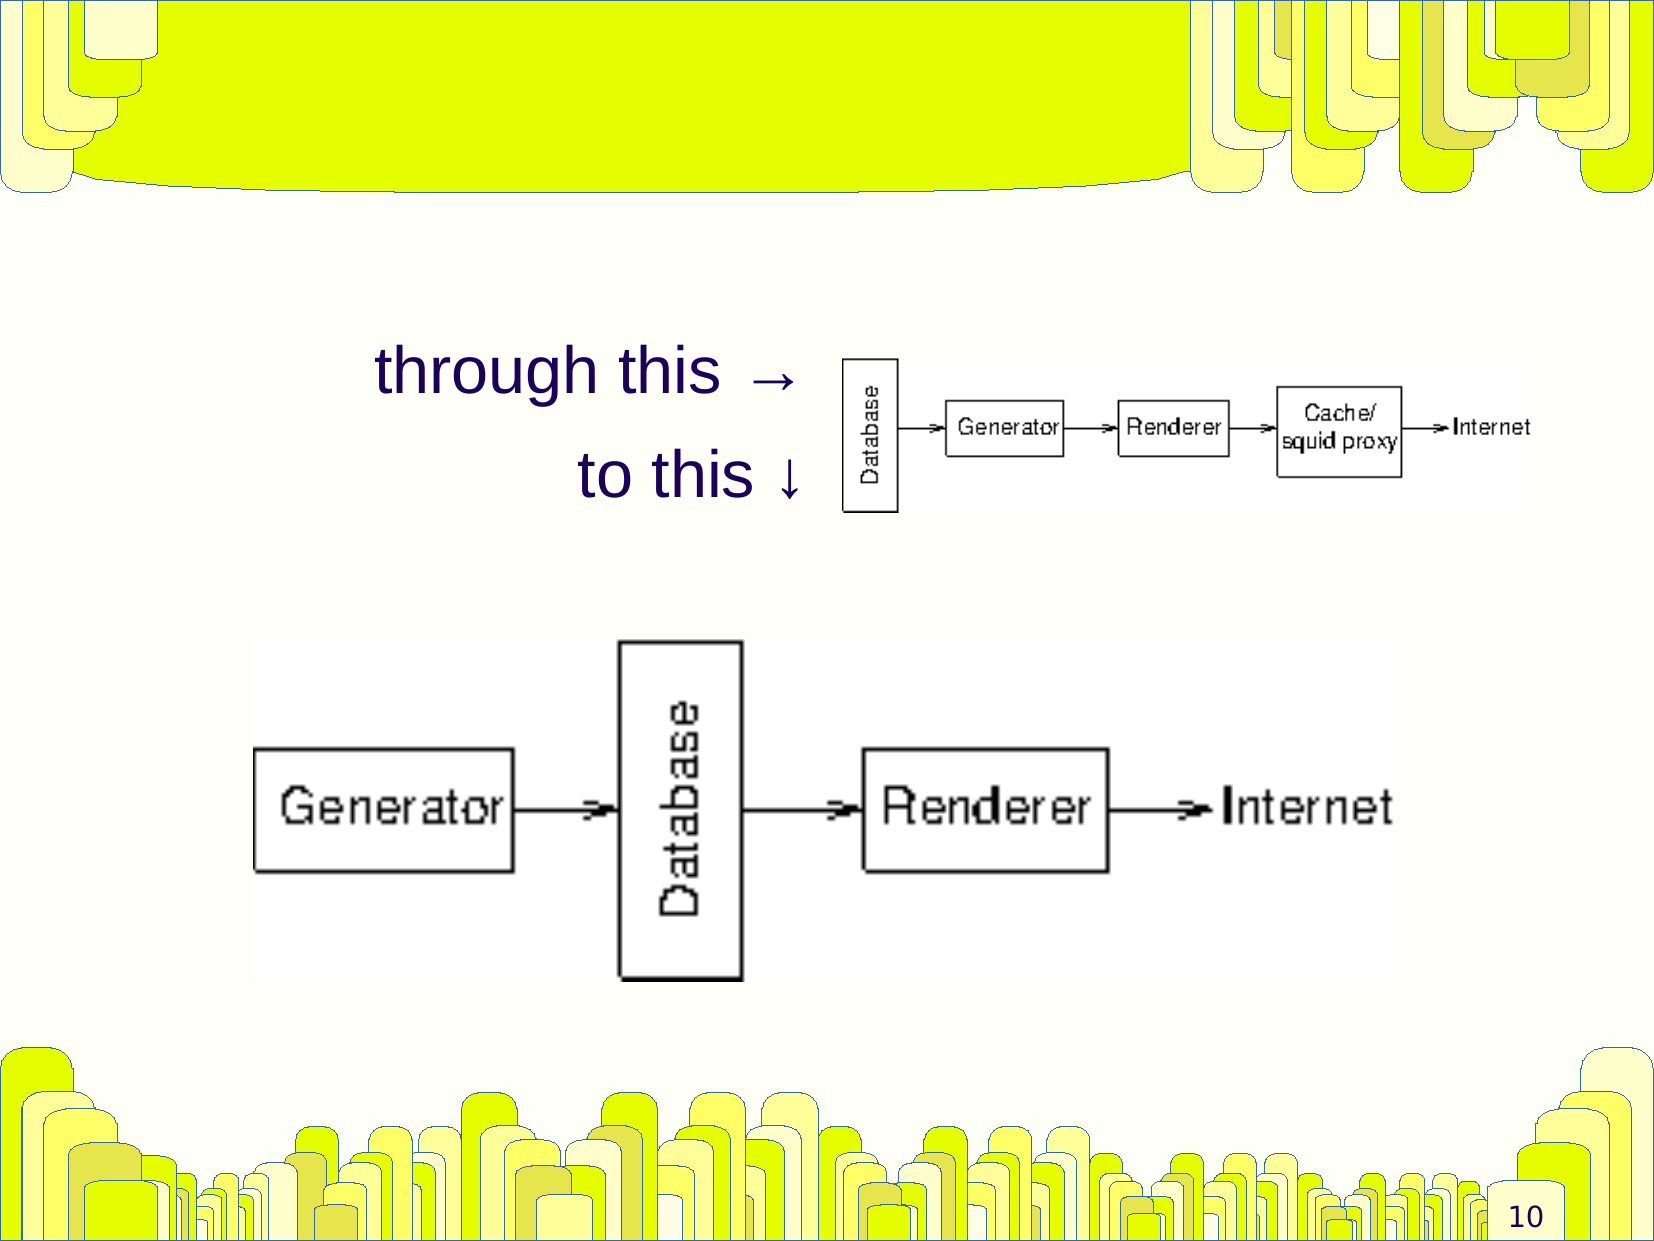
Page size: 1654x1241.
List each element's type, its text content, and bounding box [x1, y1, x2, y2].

list through this → to this ↓ [118, 332, 808, 554]
picture [253, 638, 1397, 982]
picture [842, 357, 1532, 513]
